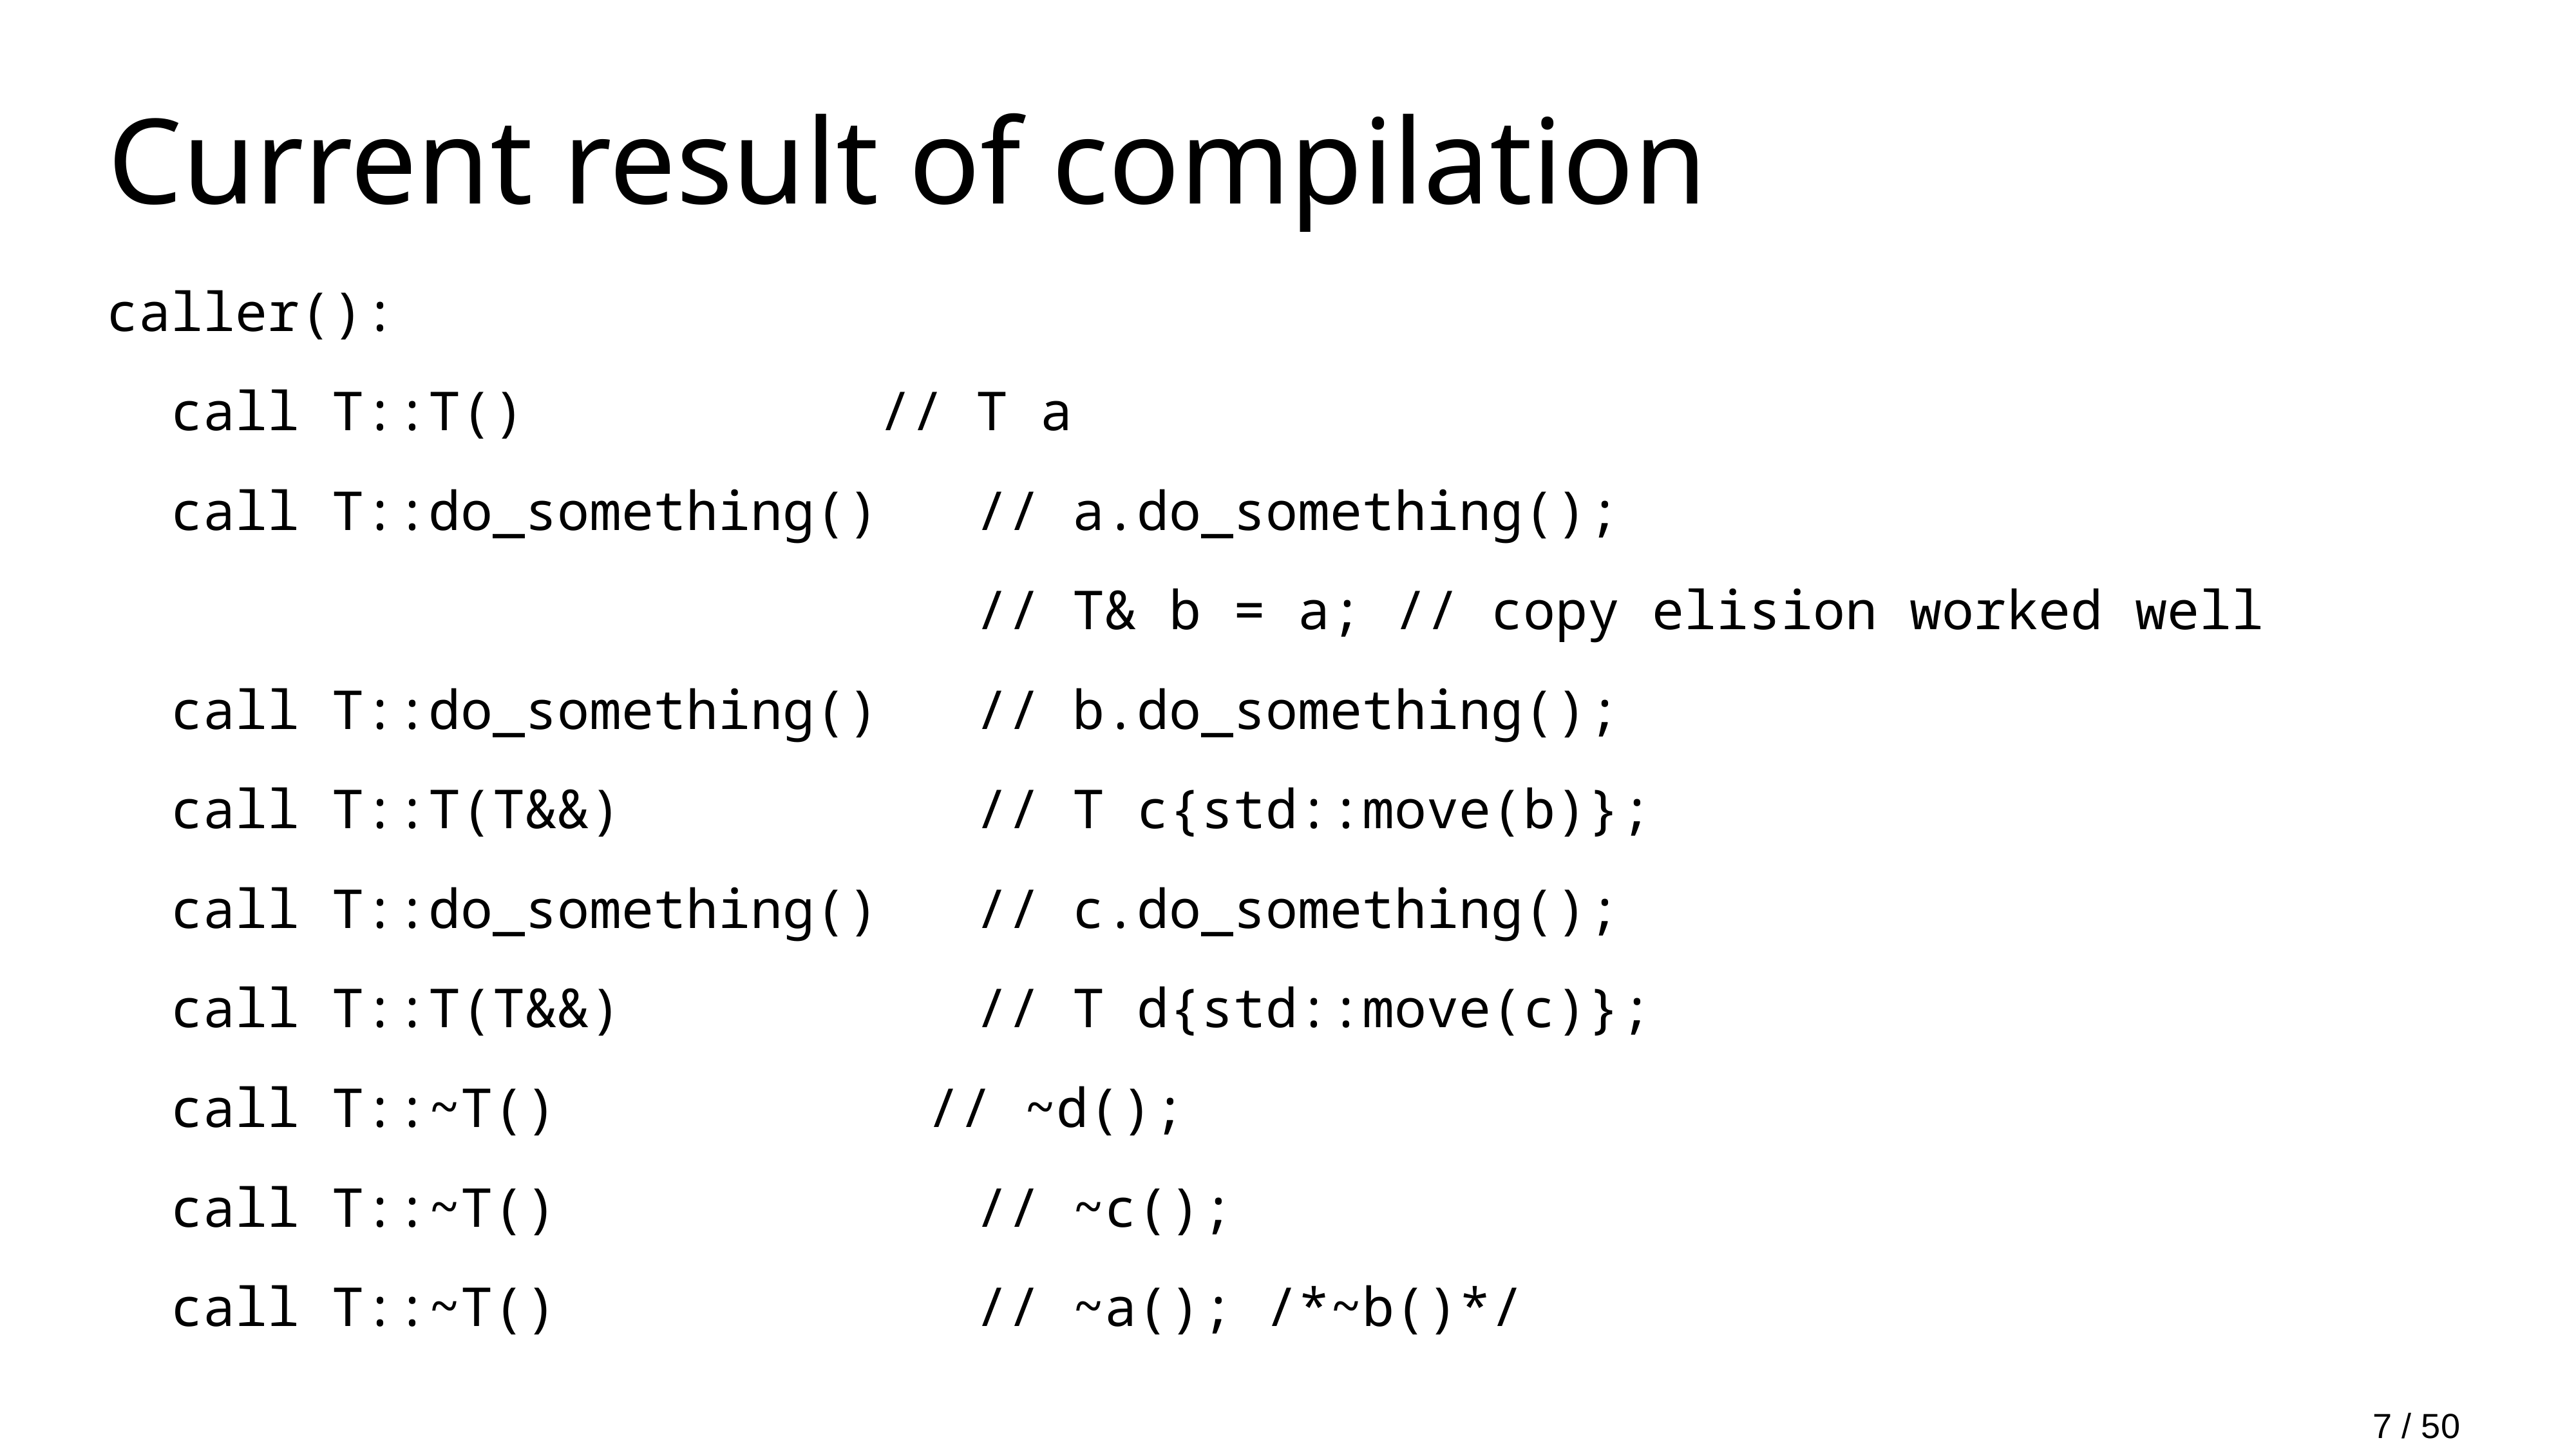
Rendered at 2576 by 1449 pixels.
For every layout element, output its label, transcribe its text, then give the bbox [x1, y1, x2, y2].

title Current result of compilation [108, 80, 2468, 211]
list caller(): call T::T() // T a call T::do_something() // a.do_something(); // T& b = a; // copy elision worked well call T::do_something() // b.do_something(); call T::T(T&&) // T c{std::move(b)}; call T::do_something() // c.do_something(); call T::T(T&&) // T d{std::move(c)}; call T::~T() // ~d(); call T::~T() // ~c(); call T::~T() // ~a(); /*~b()*/ [0, 211, 2576, 1366]
text_box <number> / 50 [2363, 1402, 2576, 1449]
